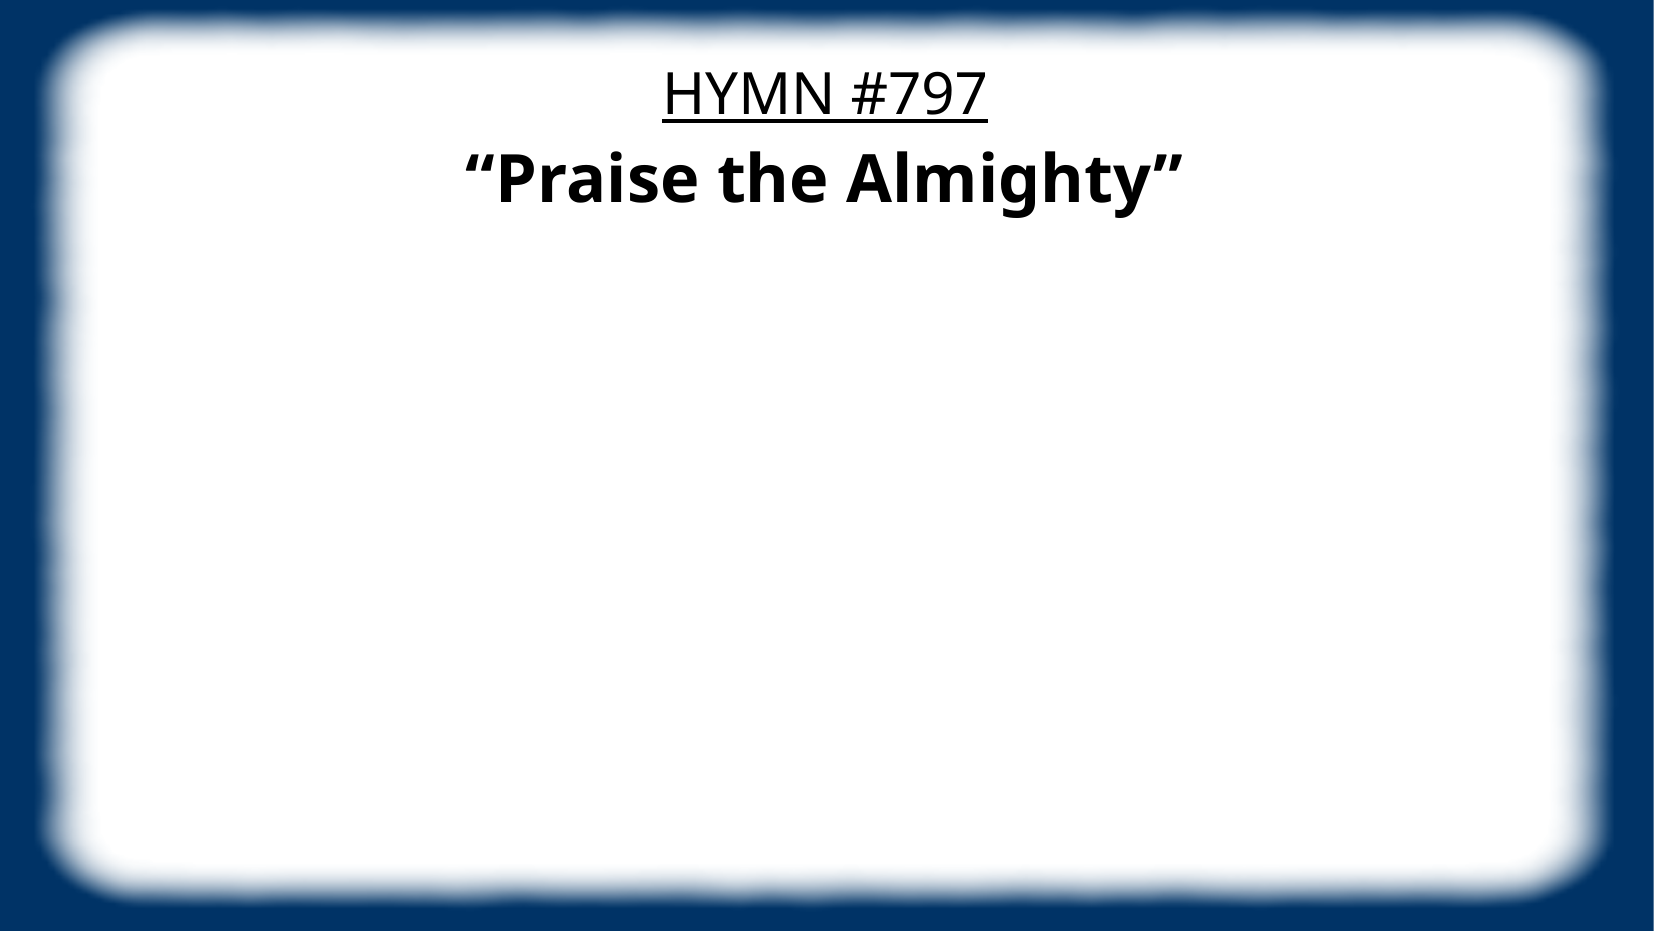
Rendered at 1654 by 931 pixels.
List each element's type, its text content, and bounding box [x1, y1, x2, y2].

picture [0, 0, 1654, 931]
text_box HYMN #797 “Praise the Almighty” [105, 45, 1546, 226]
